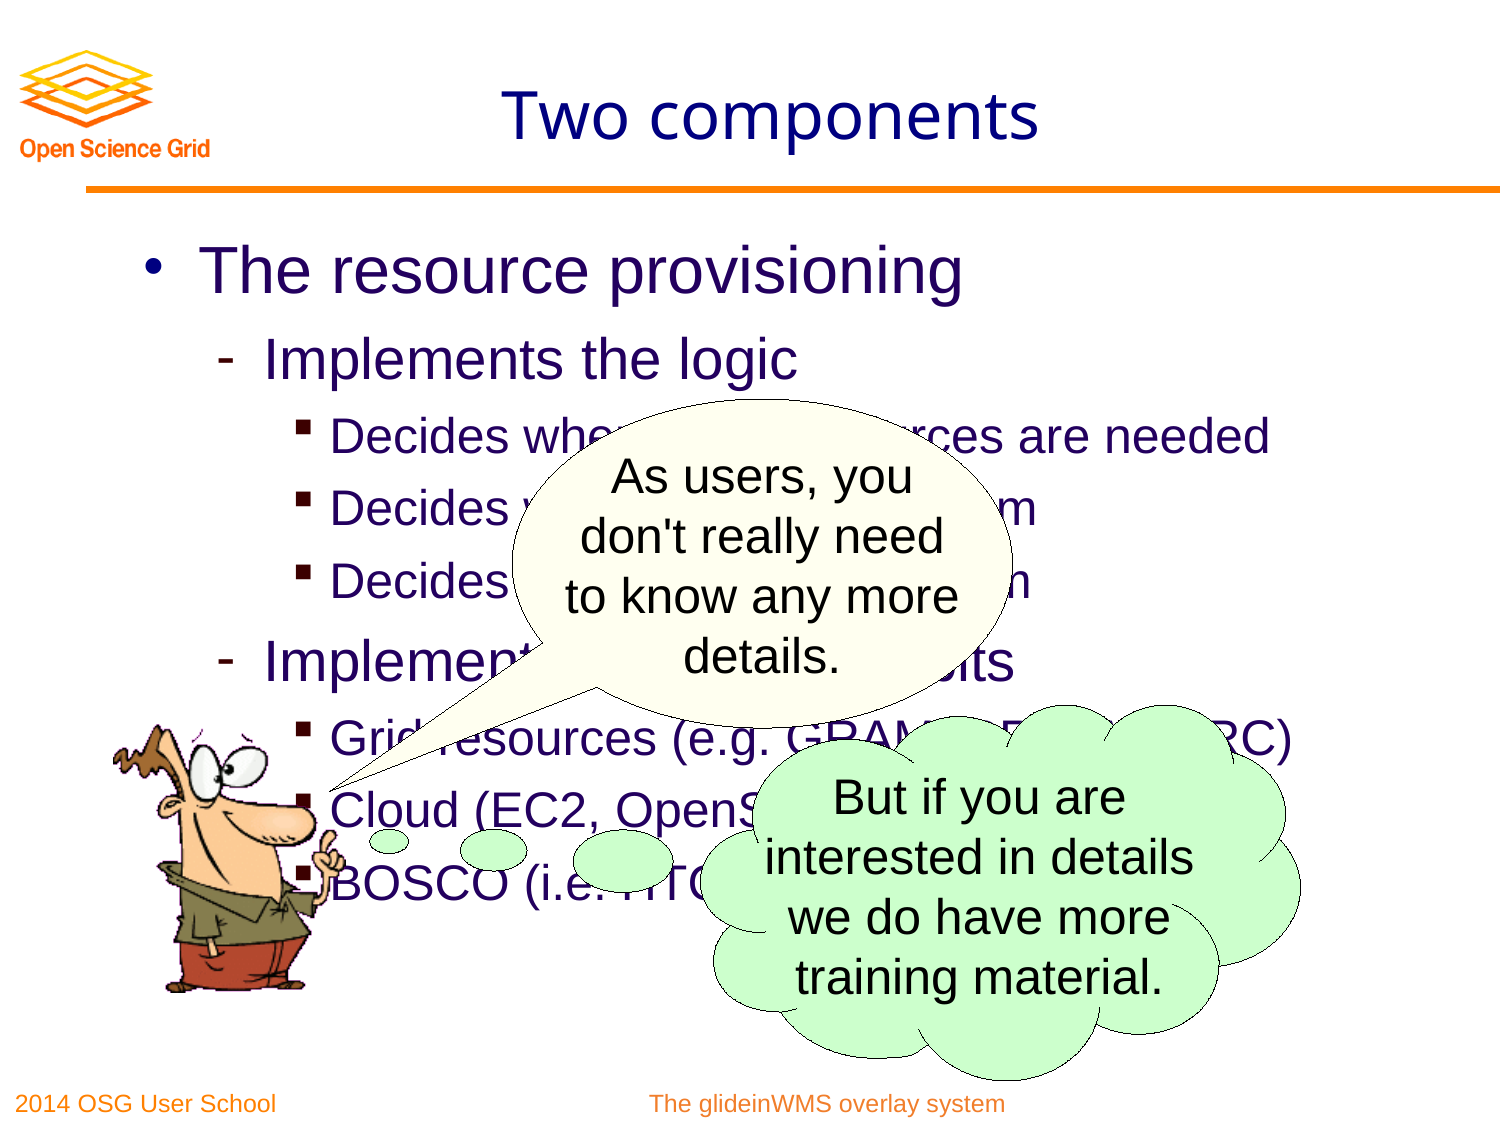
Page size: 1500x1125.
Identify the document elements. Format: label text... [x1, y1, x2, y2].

text_box But if you are interested in details we do have more training material. [460, 829, 528, 872]
picture [0, 27, 201, 179]
text_box But if you are interested in details we do have more training material. [700, 705, 1301, 1081]
text_box As users, you don't really need to know any more details. [329, 399, 1013, 792]
title Two components [201, 18, 1342, 207]
picture [113, 723, 346, 993]
list The resource provisioning Implements the logic Decides when more resources are needed Decides where to get them from Decides when to get rid of them Implements the technical bits Grid resources (e.g. GRAM, CREAM, ARC) Cloud (EC2, OpenStack, Google Engine) BOSCO (i.e. HTC-over-ssh) [127, 218, 1403, 1007]
text_box But if you are interested in details we do have more training material. [573, 829, 674, 893]
